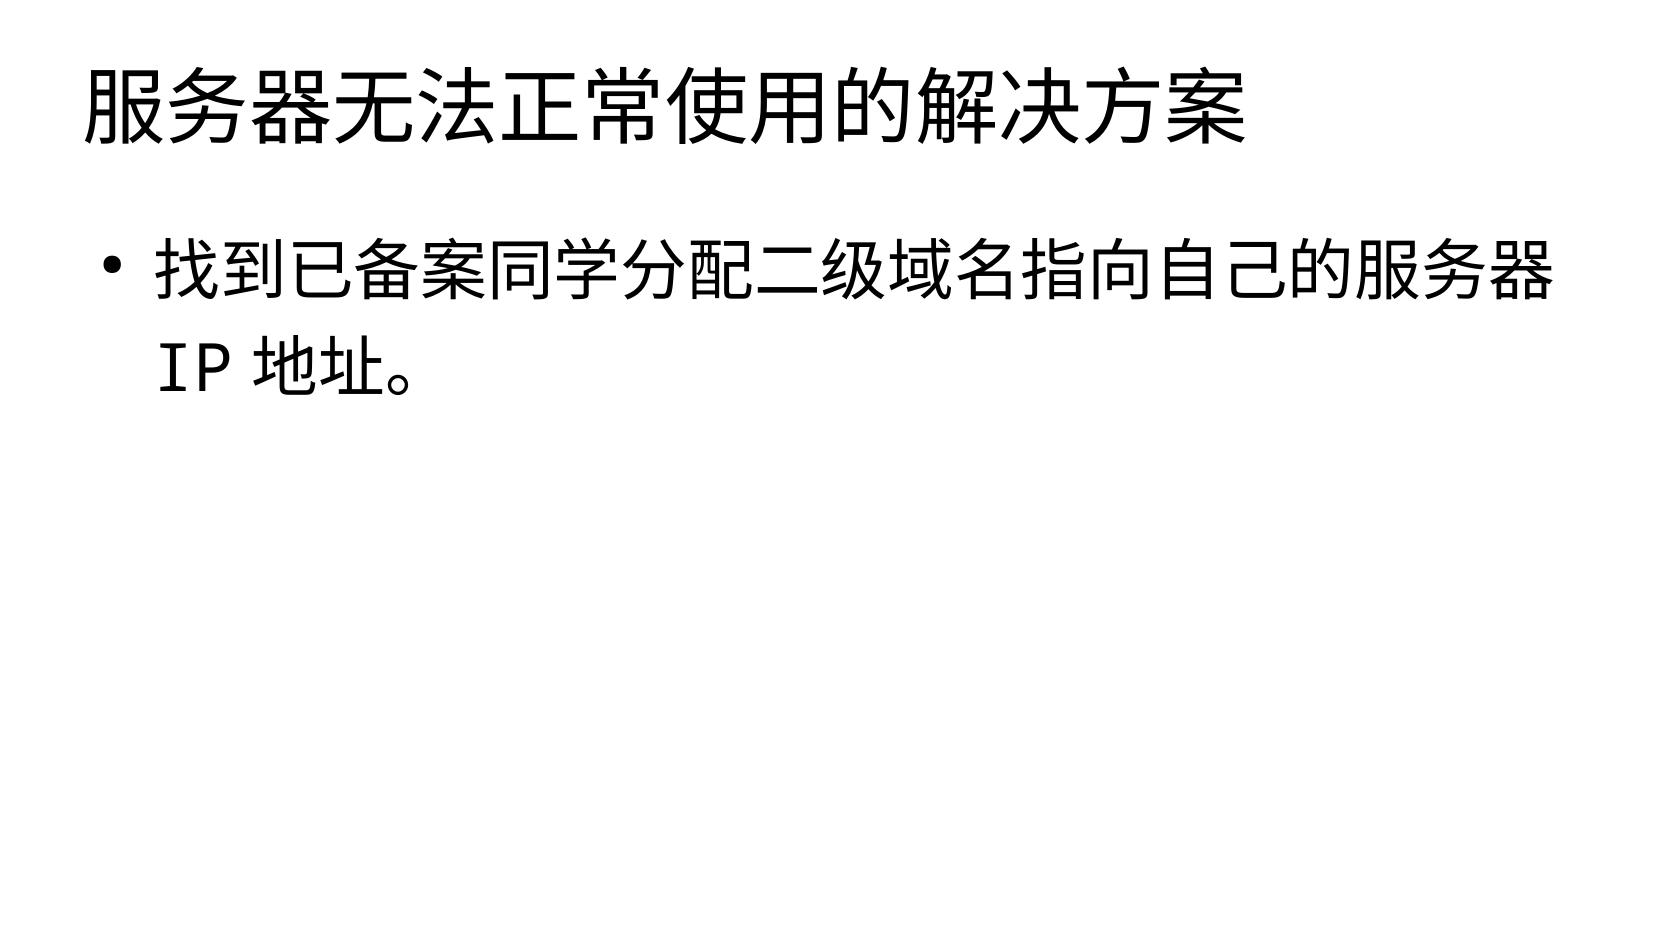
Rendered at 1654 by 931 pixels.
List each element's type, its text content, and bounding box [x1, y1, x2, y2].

title 服务器无法正常使用的解决方案 [82, 37, 1571, 166]
list 找到已备案同学分配二级域名指向自己的服务器IP地址。 [82, 217, 1571, 863]
